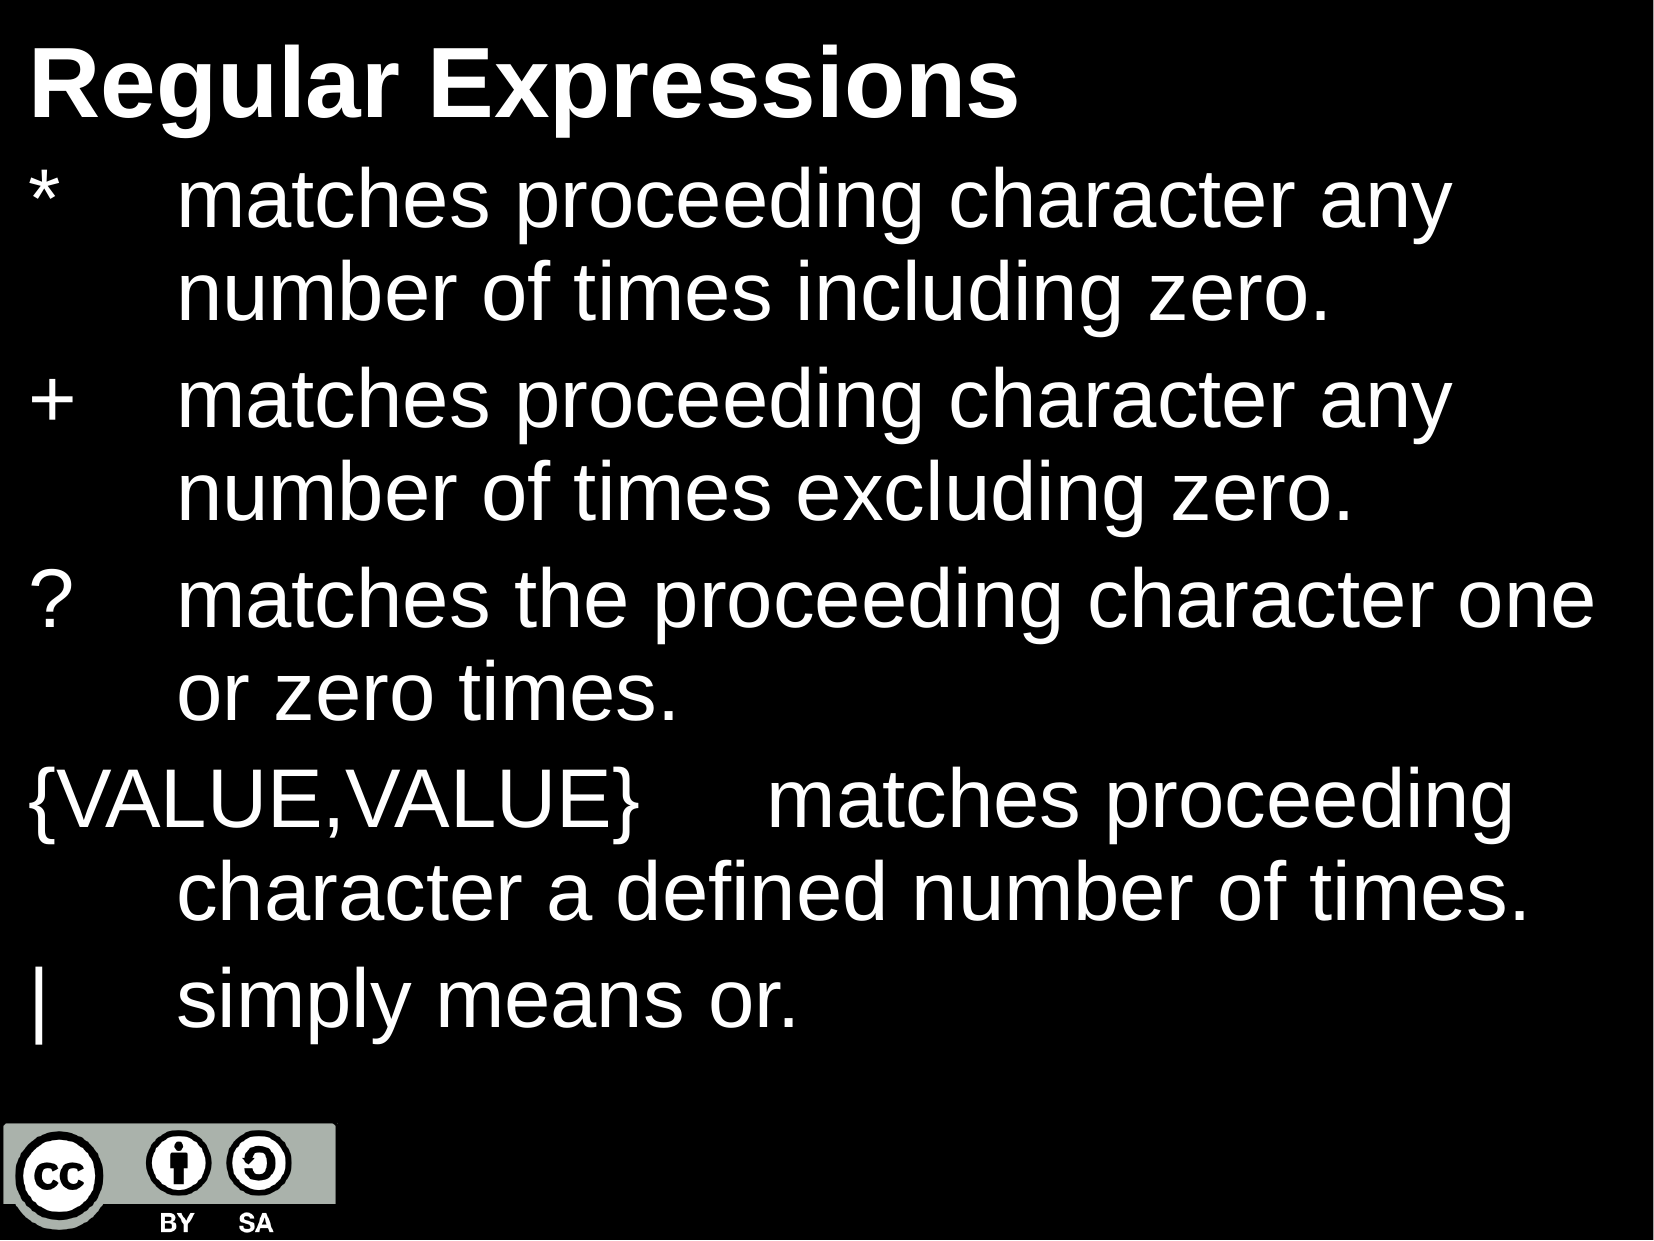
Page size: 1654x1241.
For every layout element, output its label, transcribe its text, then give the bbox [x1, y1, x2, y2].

picture [0, 1120, 338, 1239]
text_box Regular Expressions * matches proceeding character any number of times including zero. + matches proceeding character any number of times excluding zero. ? matches the proceeding character one or zero times. {VALUE,VALUE} matches proceeding character a defined number of times. | simply means or. [28, 24, 1623, 1048]
